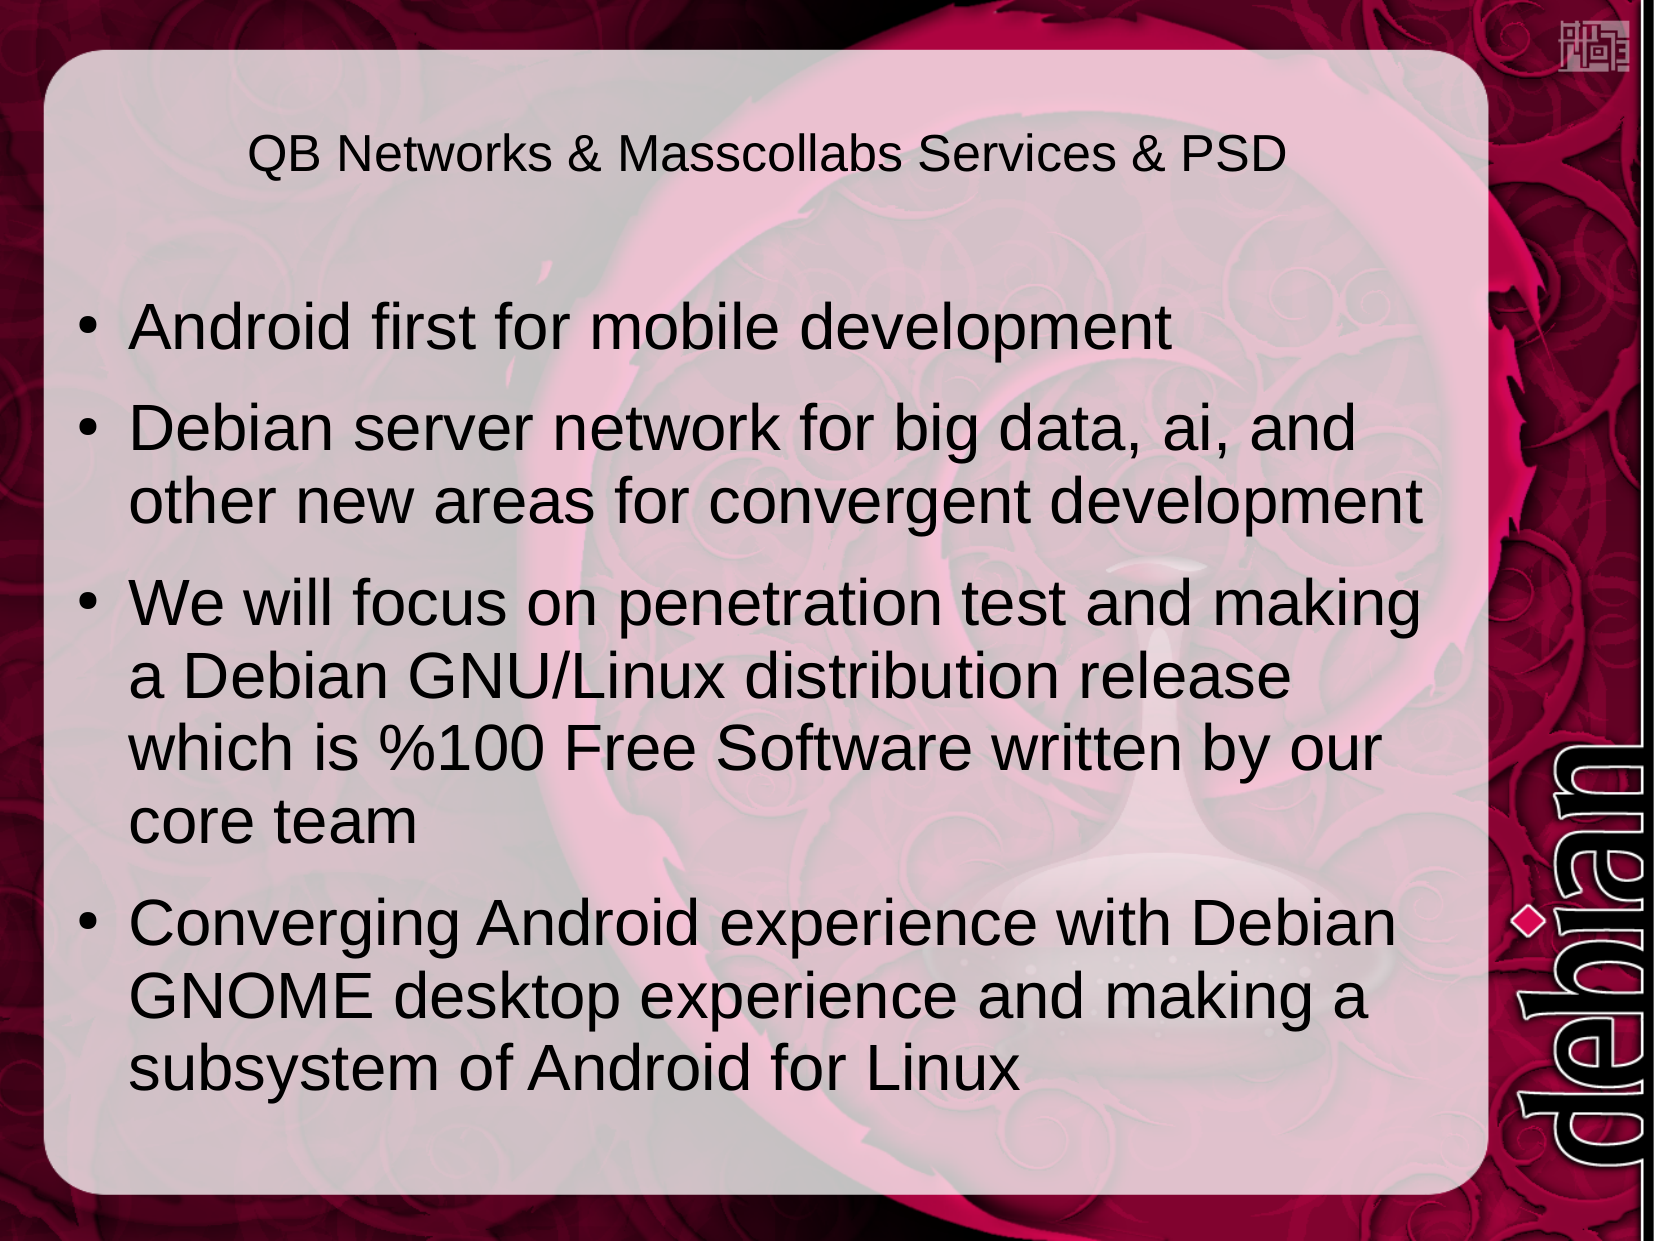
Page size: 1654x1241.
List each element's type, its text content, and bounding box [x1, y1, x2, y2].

list Android first for mobile development Debian server network for big data, ai, and other new areas for convergent development We will focus on penetration test and making a Debian GNU/Linux distribution release which is %100 Free Software written by our core team Converging Android experience with Debian GNOME desktop experience and making a subsystem of Android for Linux [59, 290, 1477, 1109]
picture [0, 0, 1654, 1241]
title QB Networks & Masscollabs Services & PSD [59, 49, 1477, 257]
